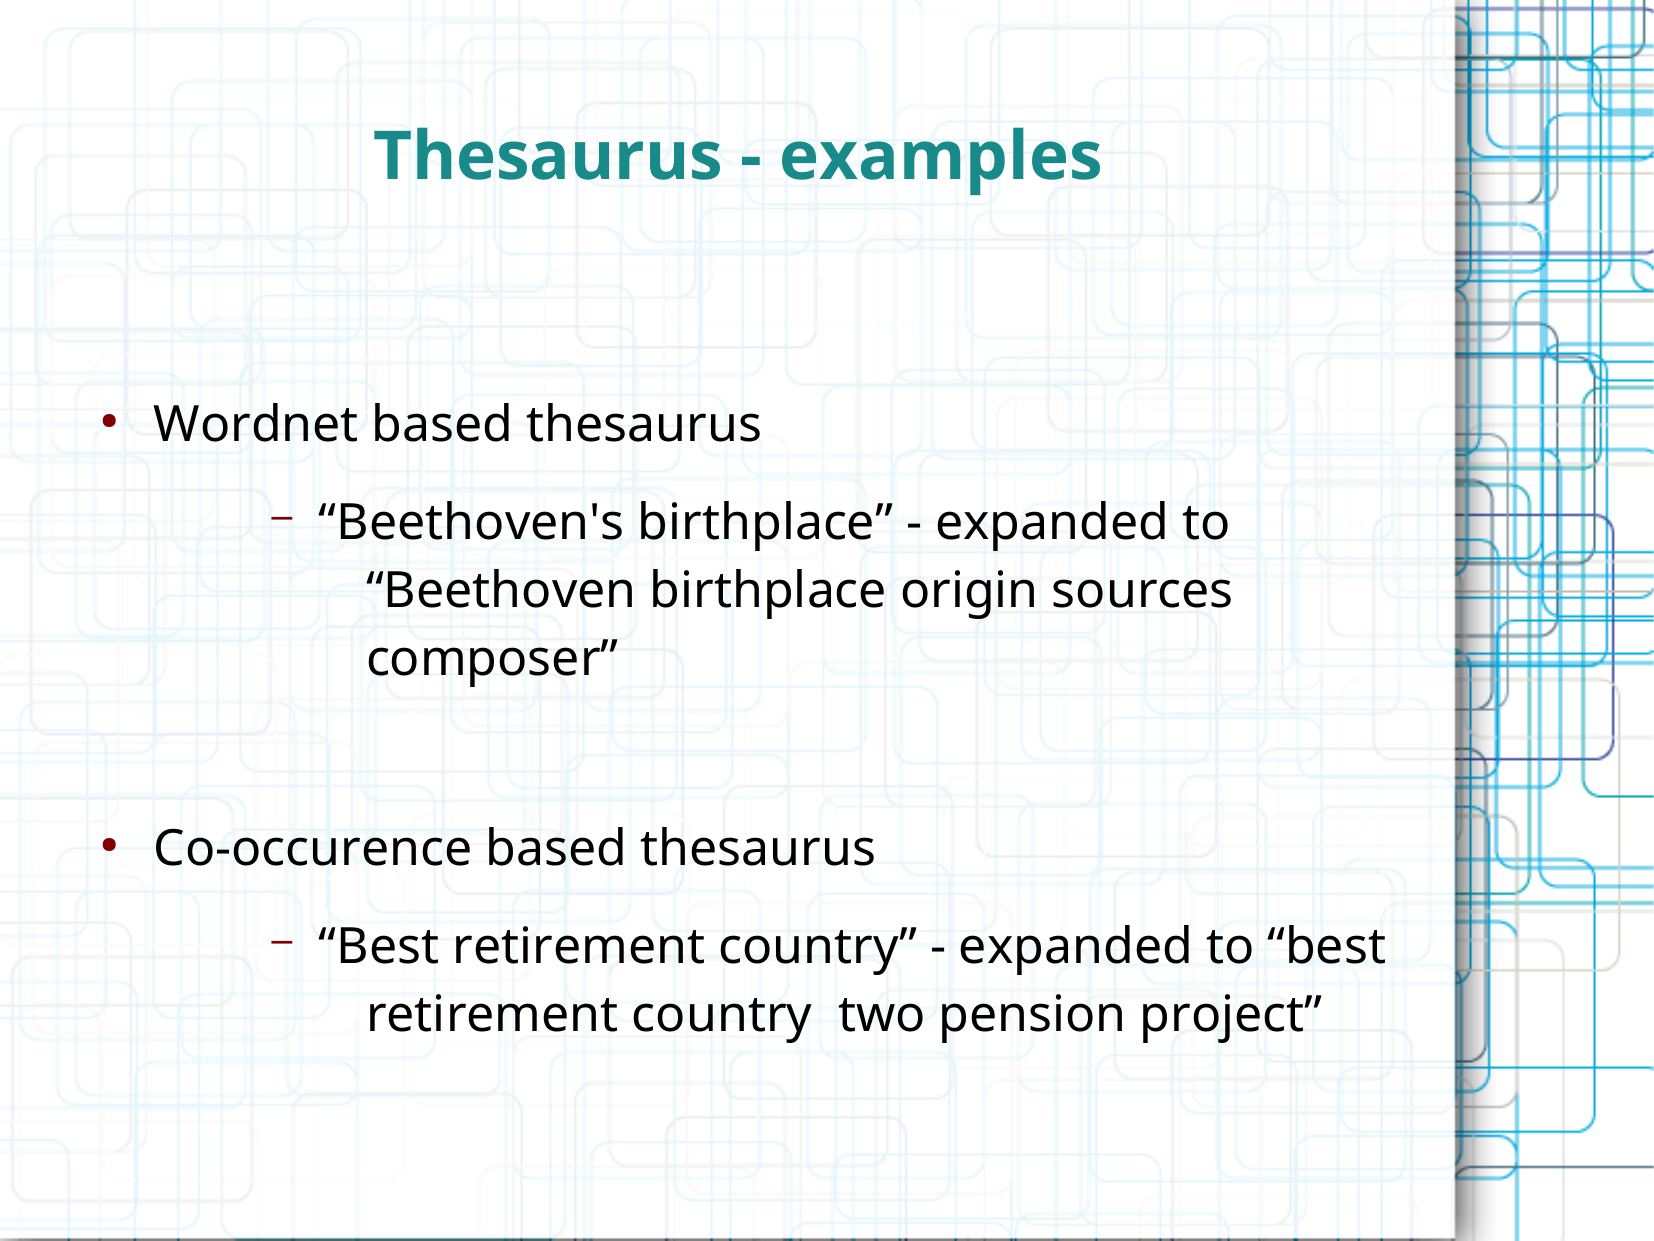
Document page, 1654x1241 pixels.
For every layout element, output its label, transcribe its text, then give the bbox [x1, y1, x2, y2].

title Thesaurus - examples [59, 49, 1418, 257]
picture [0, 0, 1654, 1241]
list Wordnet based thesaurus “Beethoven's birthplace” - expanded to “Beethoven birthplace origin sources composer” Co-occurence based thesaurus “Best retirement country” - expanded to “best retirement country two pension project” [82, 290, 1418, 1010]
